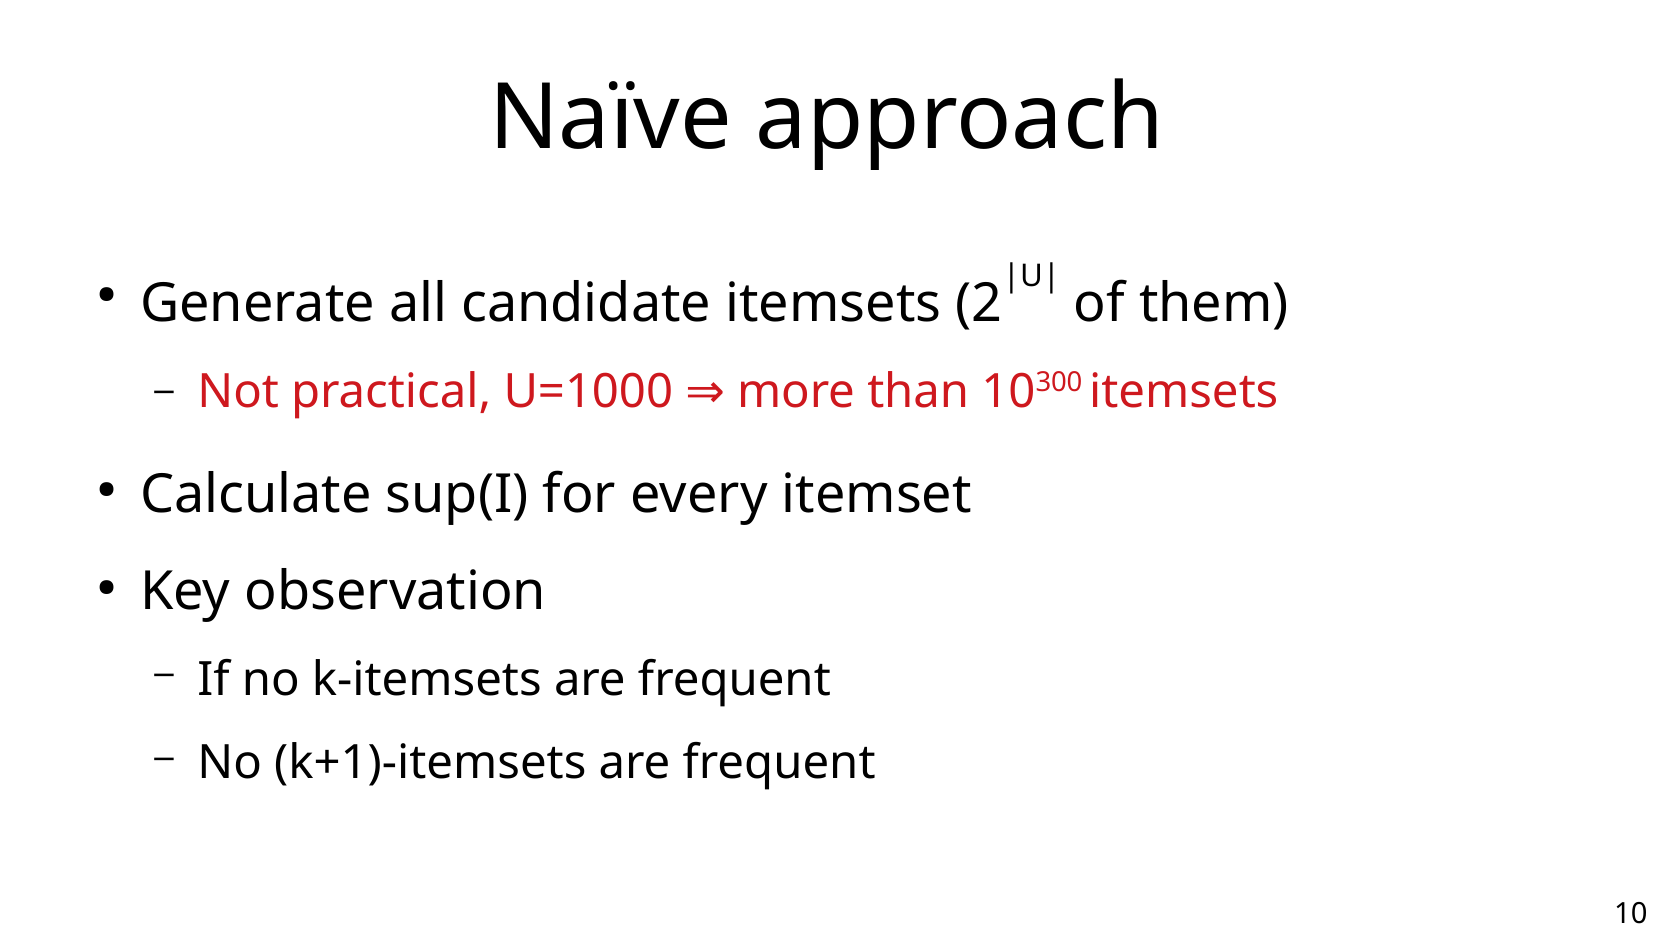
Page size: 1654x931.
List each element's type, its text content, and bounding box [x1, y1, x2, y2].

list Generate all candidate itemsets (2|U| of them) Not practical, U=1000 ⇒ more than 10300 itemsets Calculate sup(I) for every itemset Key observation If no k-itemsets are frequent No (k+1)-itemsets are frequent [82, 253, 1571, 793]
title Naïve approach [82, 1, 1571, 226]
